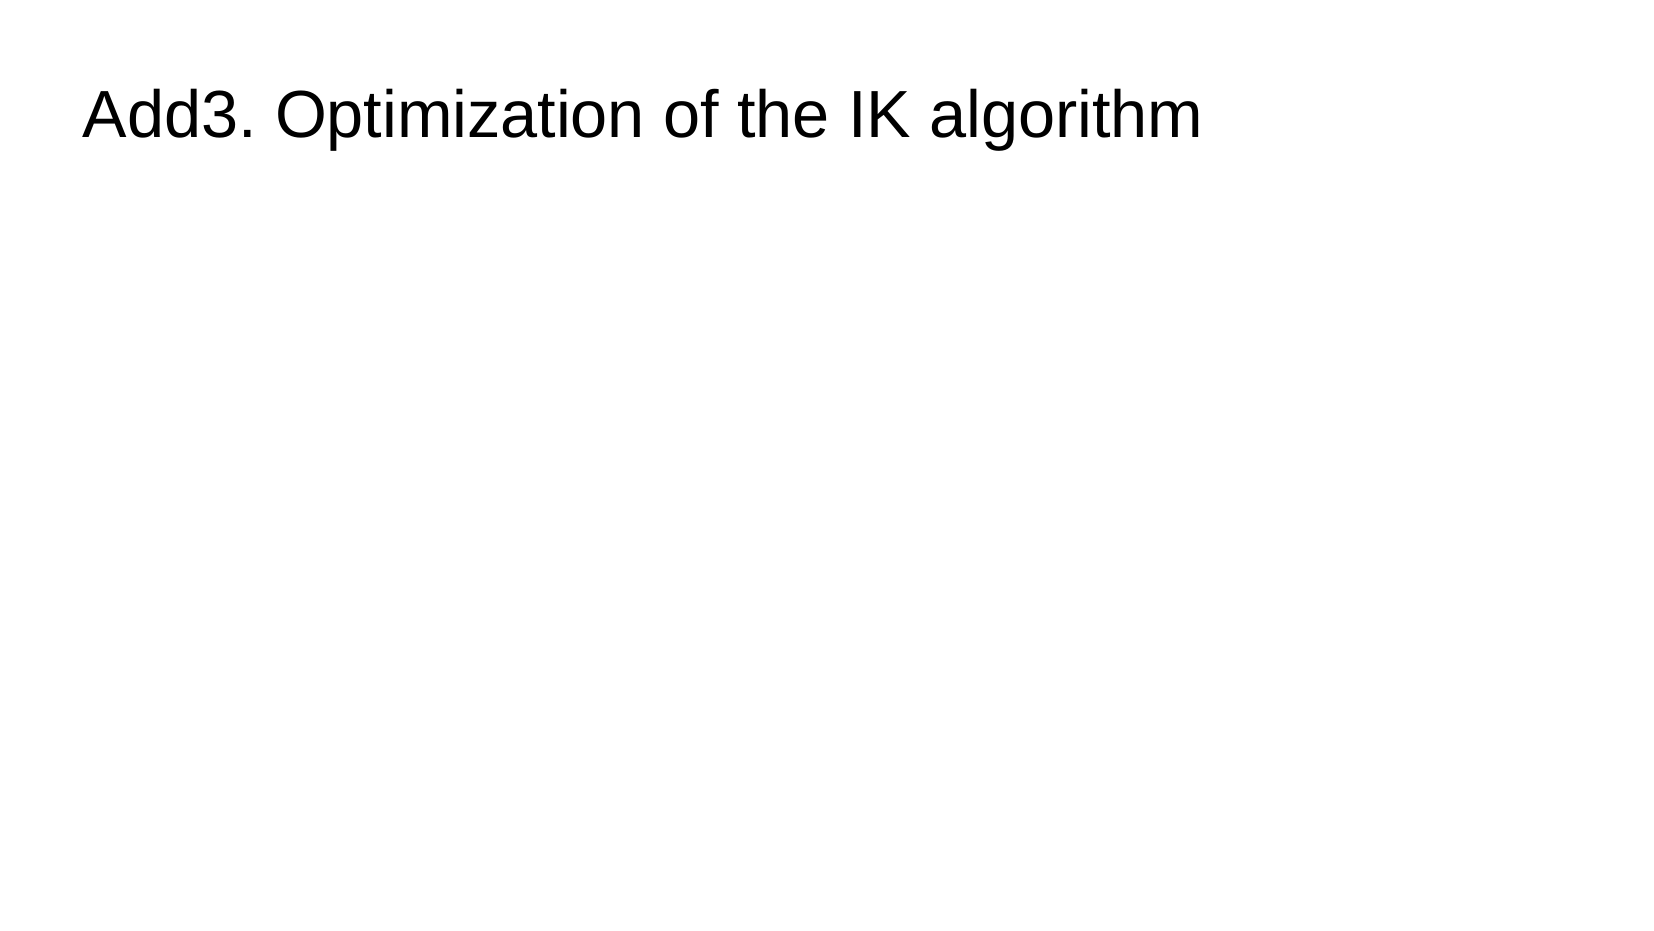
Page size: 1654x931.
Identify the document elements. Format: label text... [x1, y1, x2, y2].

title Add3. Optimization of the IK algorithm [82, 37, 1571, 193]
